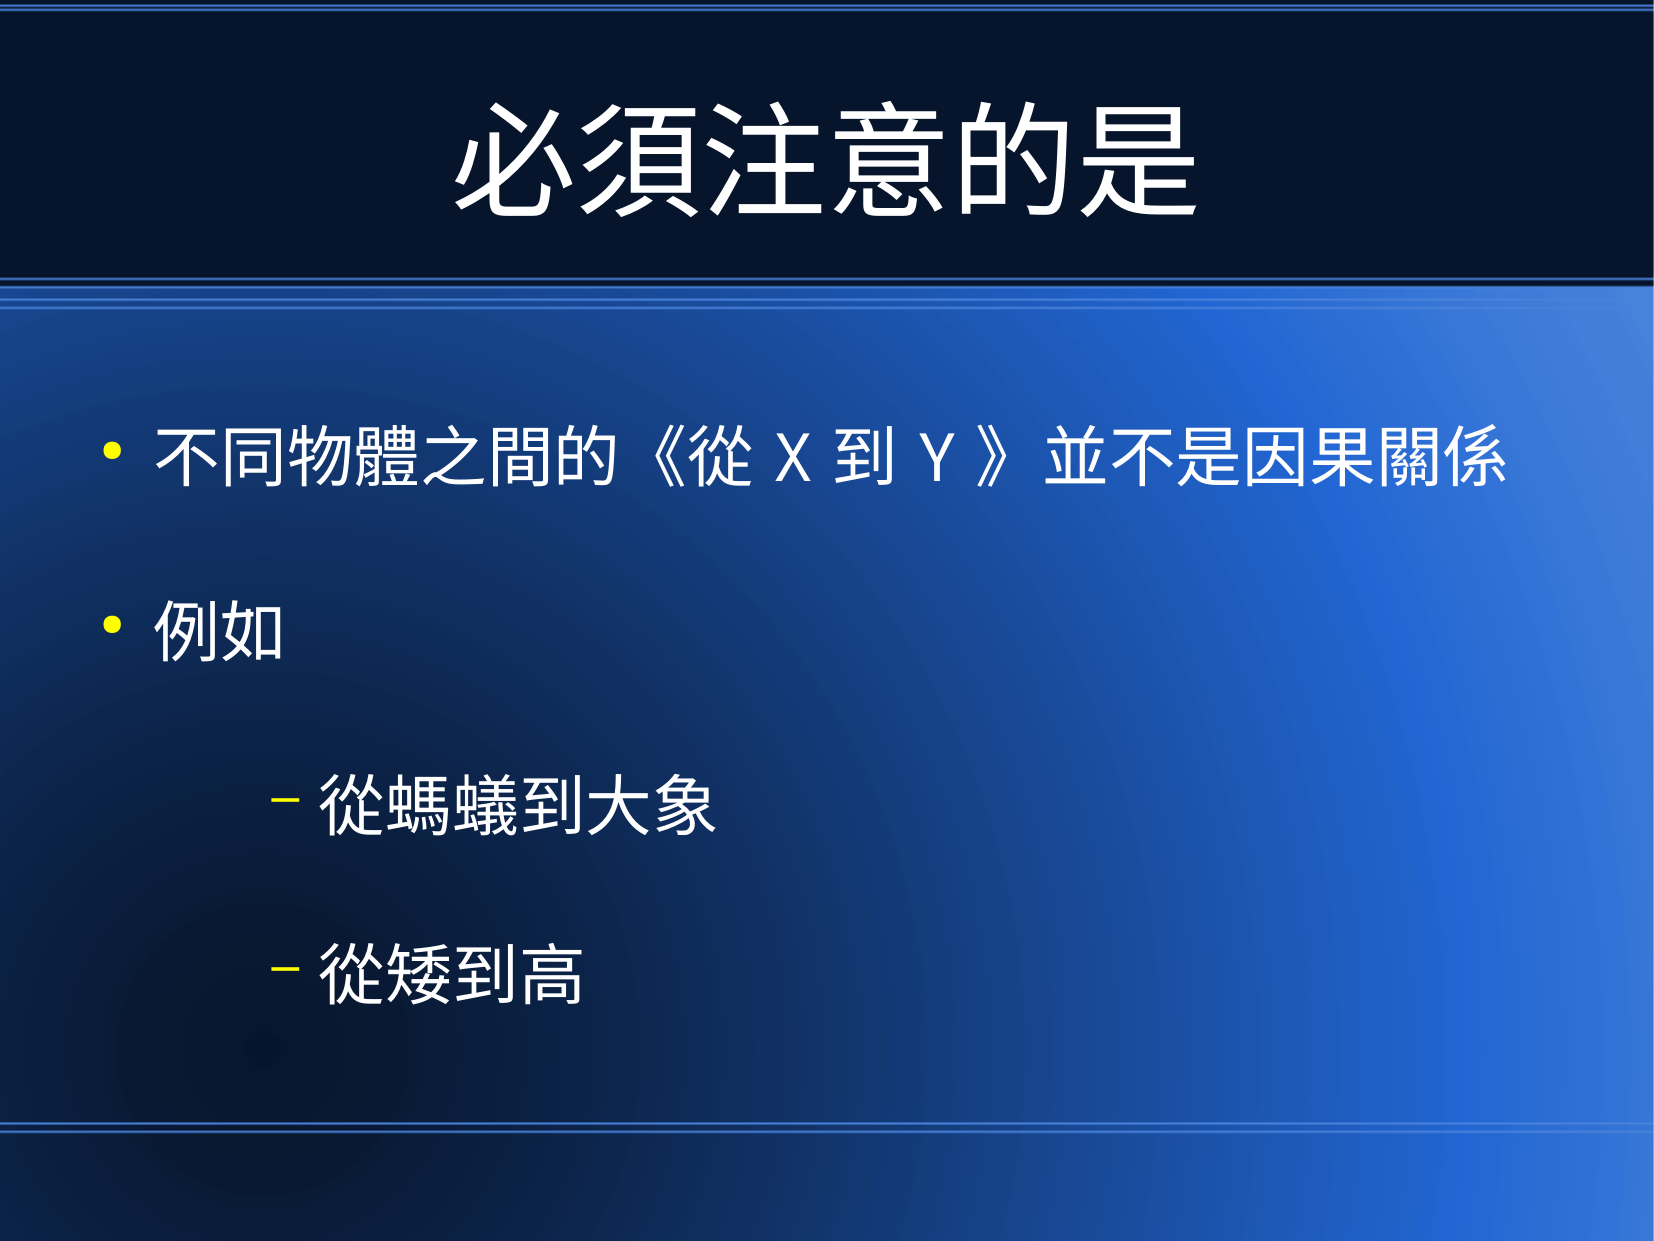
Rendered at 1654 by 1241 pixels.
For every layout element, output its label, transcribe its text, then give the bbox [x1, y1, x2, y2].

title 必須注意的是 [82, 49, 1571, 257]
picture [0, 0, 1654, 1241]
list 不同物體之間的《從X到Y》並不是因果關係 例如 從螞蟻到大象 從矮到高 [82, 355, 1571, 1241]
